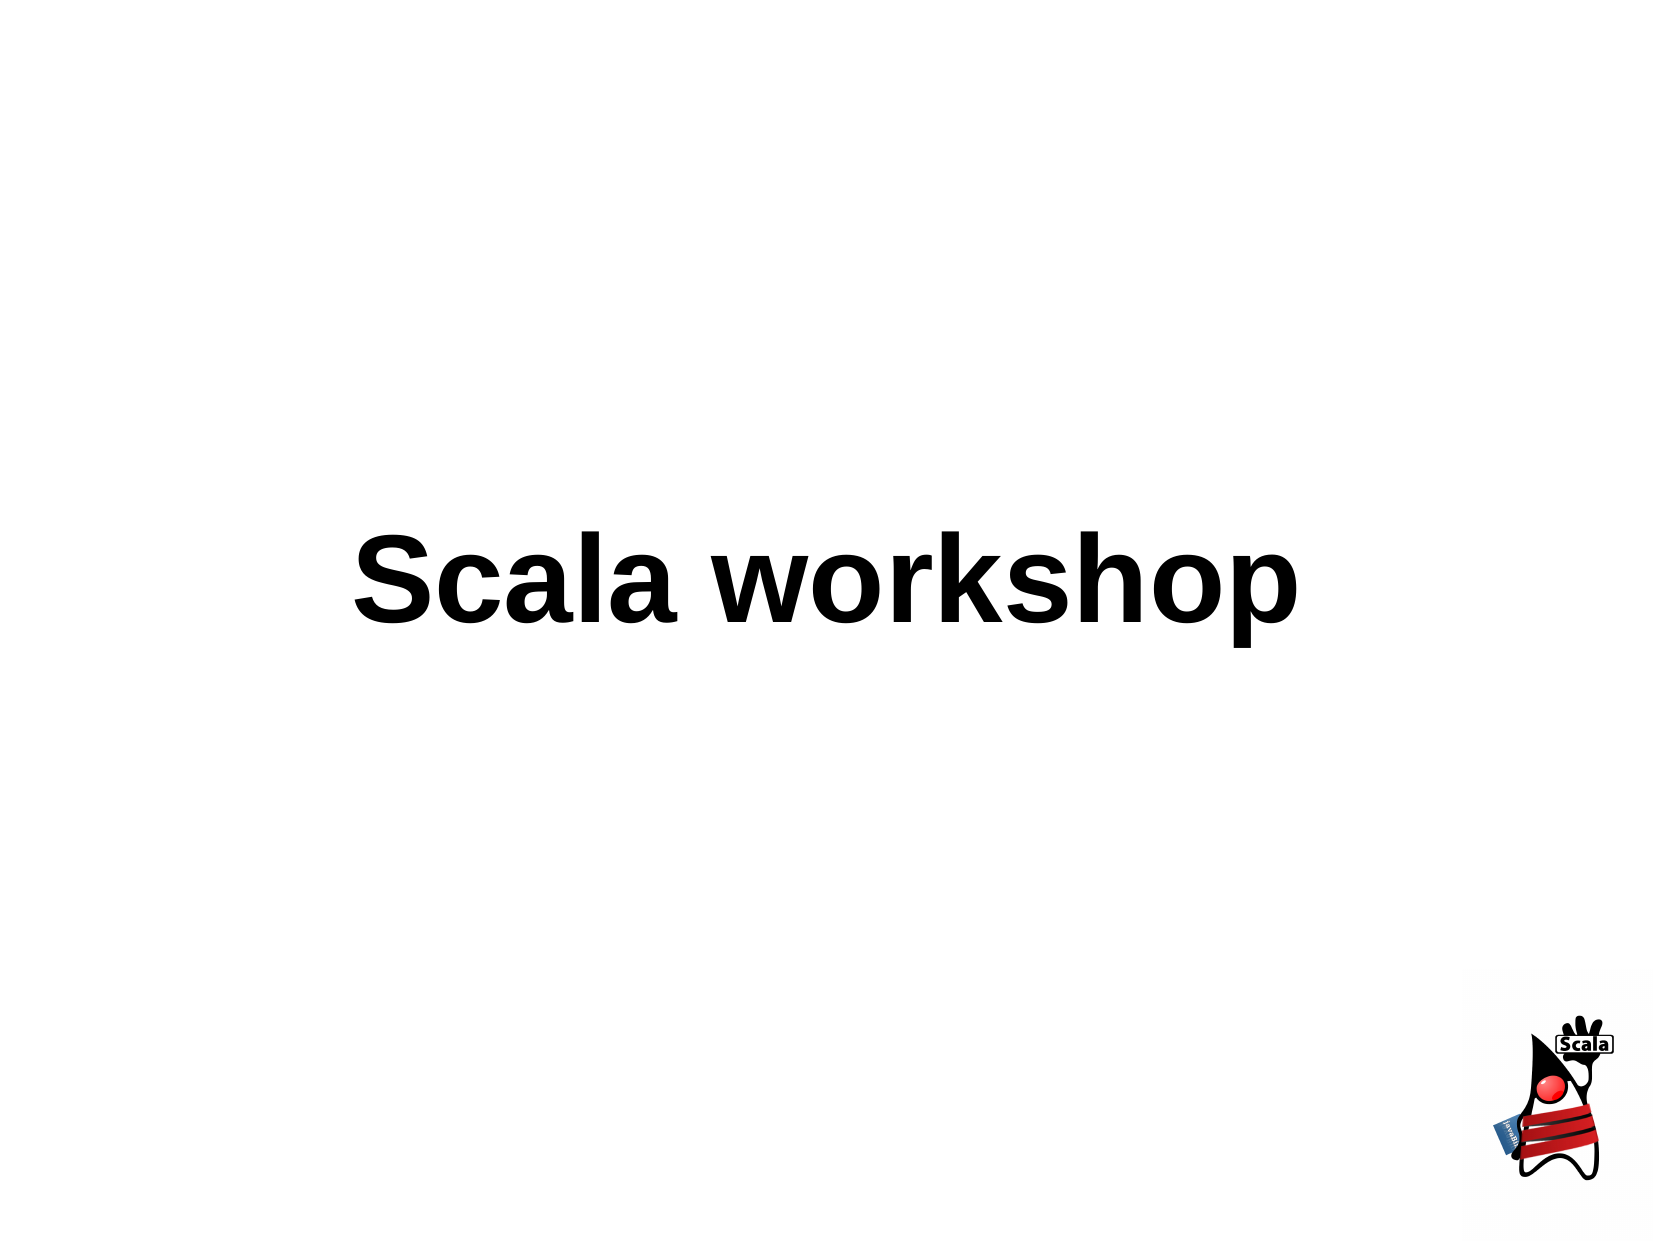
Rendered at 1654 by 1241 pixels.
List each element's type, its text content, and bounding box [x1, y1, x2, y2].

picture [1462, 969, 1654, 1241]
subtitle Scala workshop [82, 56, 1571, 1102]
